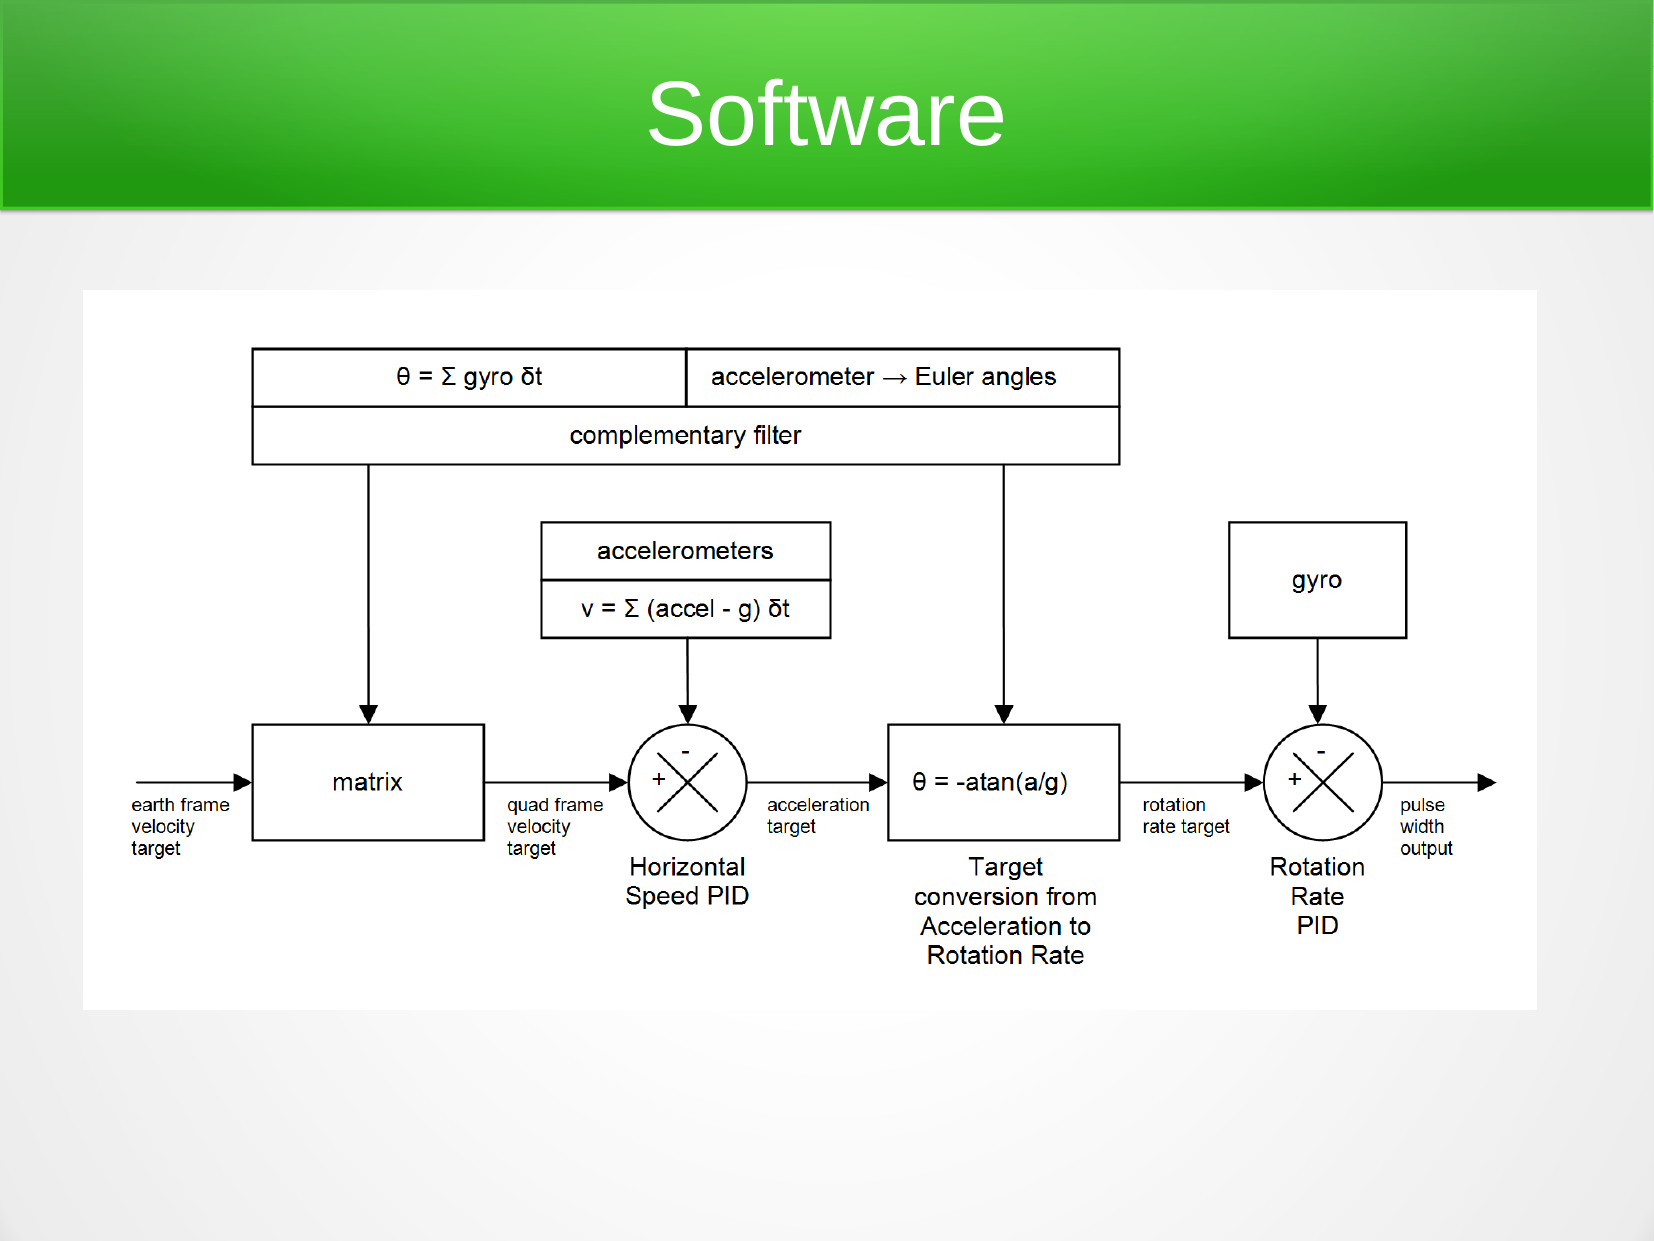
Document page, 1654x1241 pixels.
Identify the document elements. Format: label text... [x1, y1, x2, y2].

title Software [82, 49, 1571, 179]
picture [83, 290, 1537, 1010]
